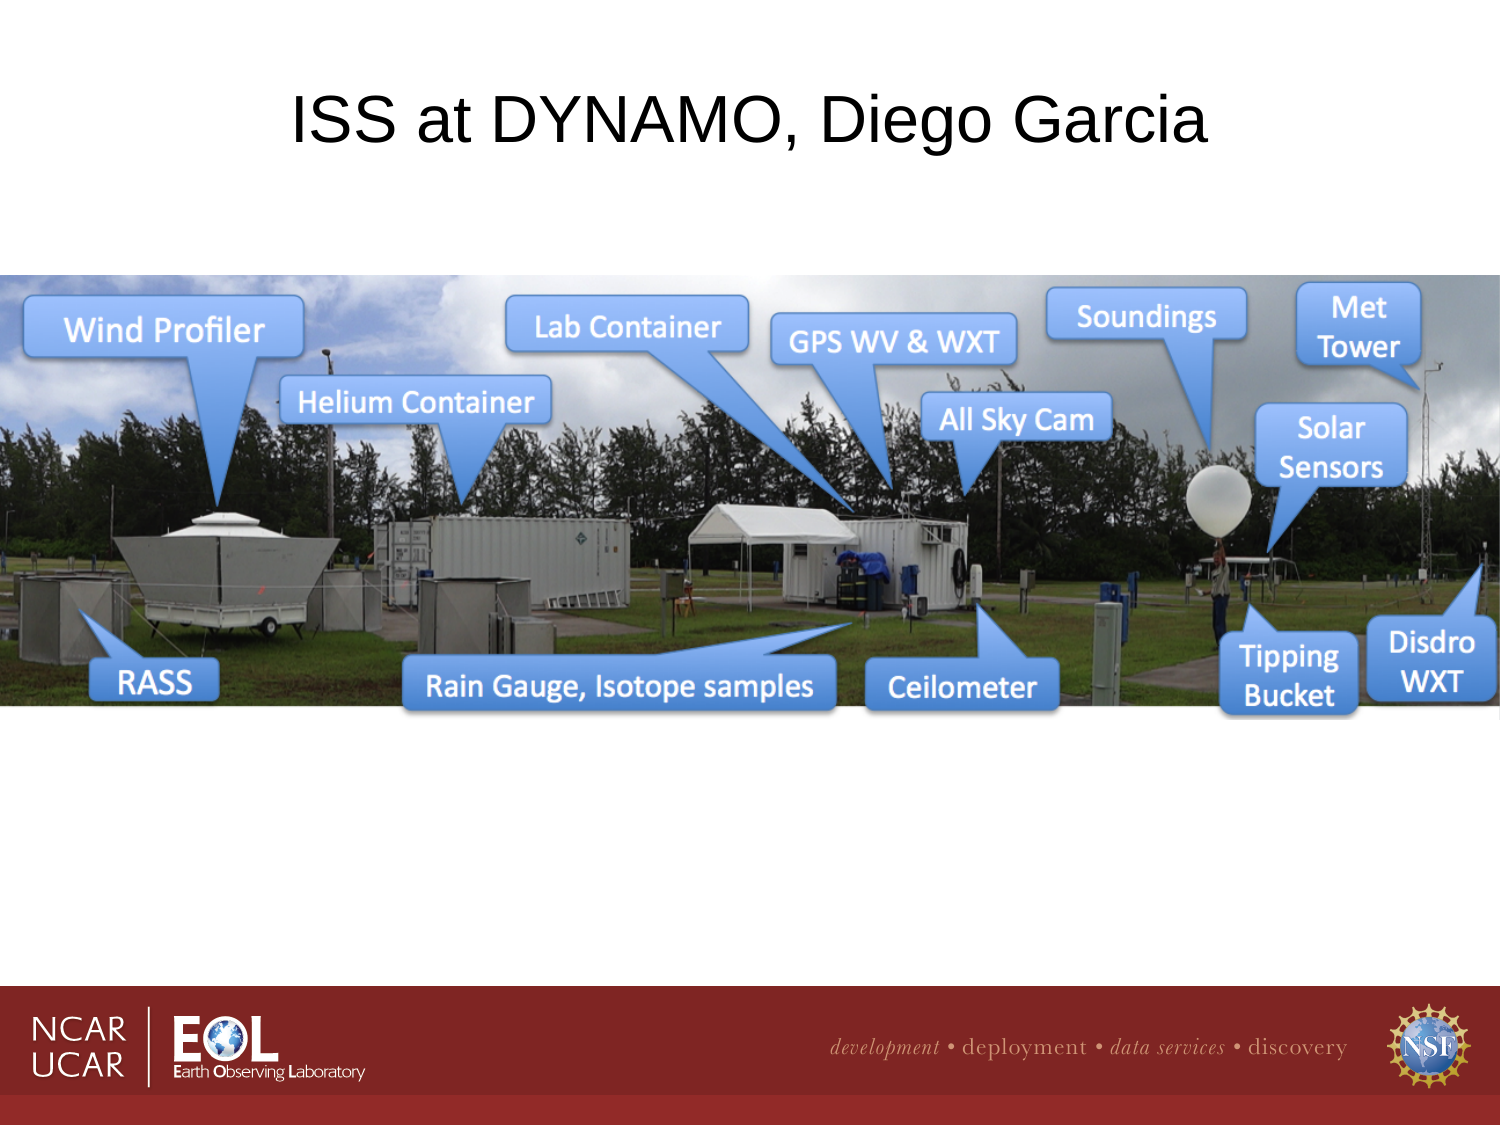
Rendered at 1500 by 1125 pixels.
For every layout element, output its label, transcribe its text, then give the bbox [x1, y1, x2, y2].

picture [0, 275, 1500, 721]
text_box ISS at DYNAMO, Diego Garcia [112, 75, 1388, 165]
picture [0, 986, 1500, 1125]
